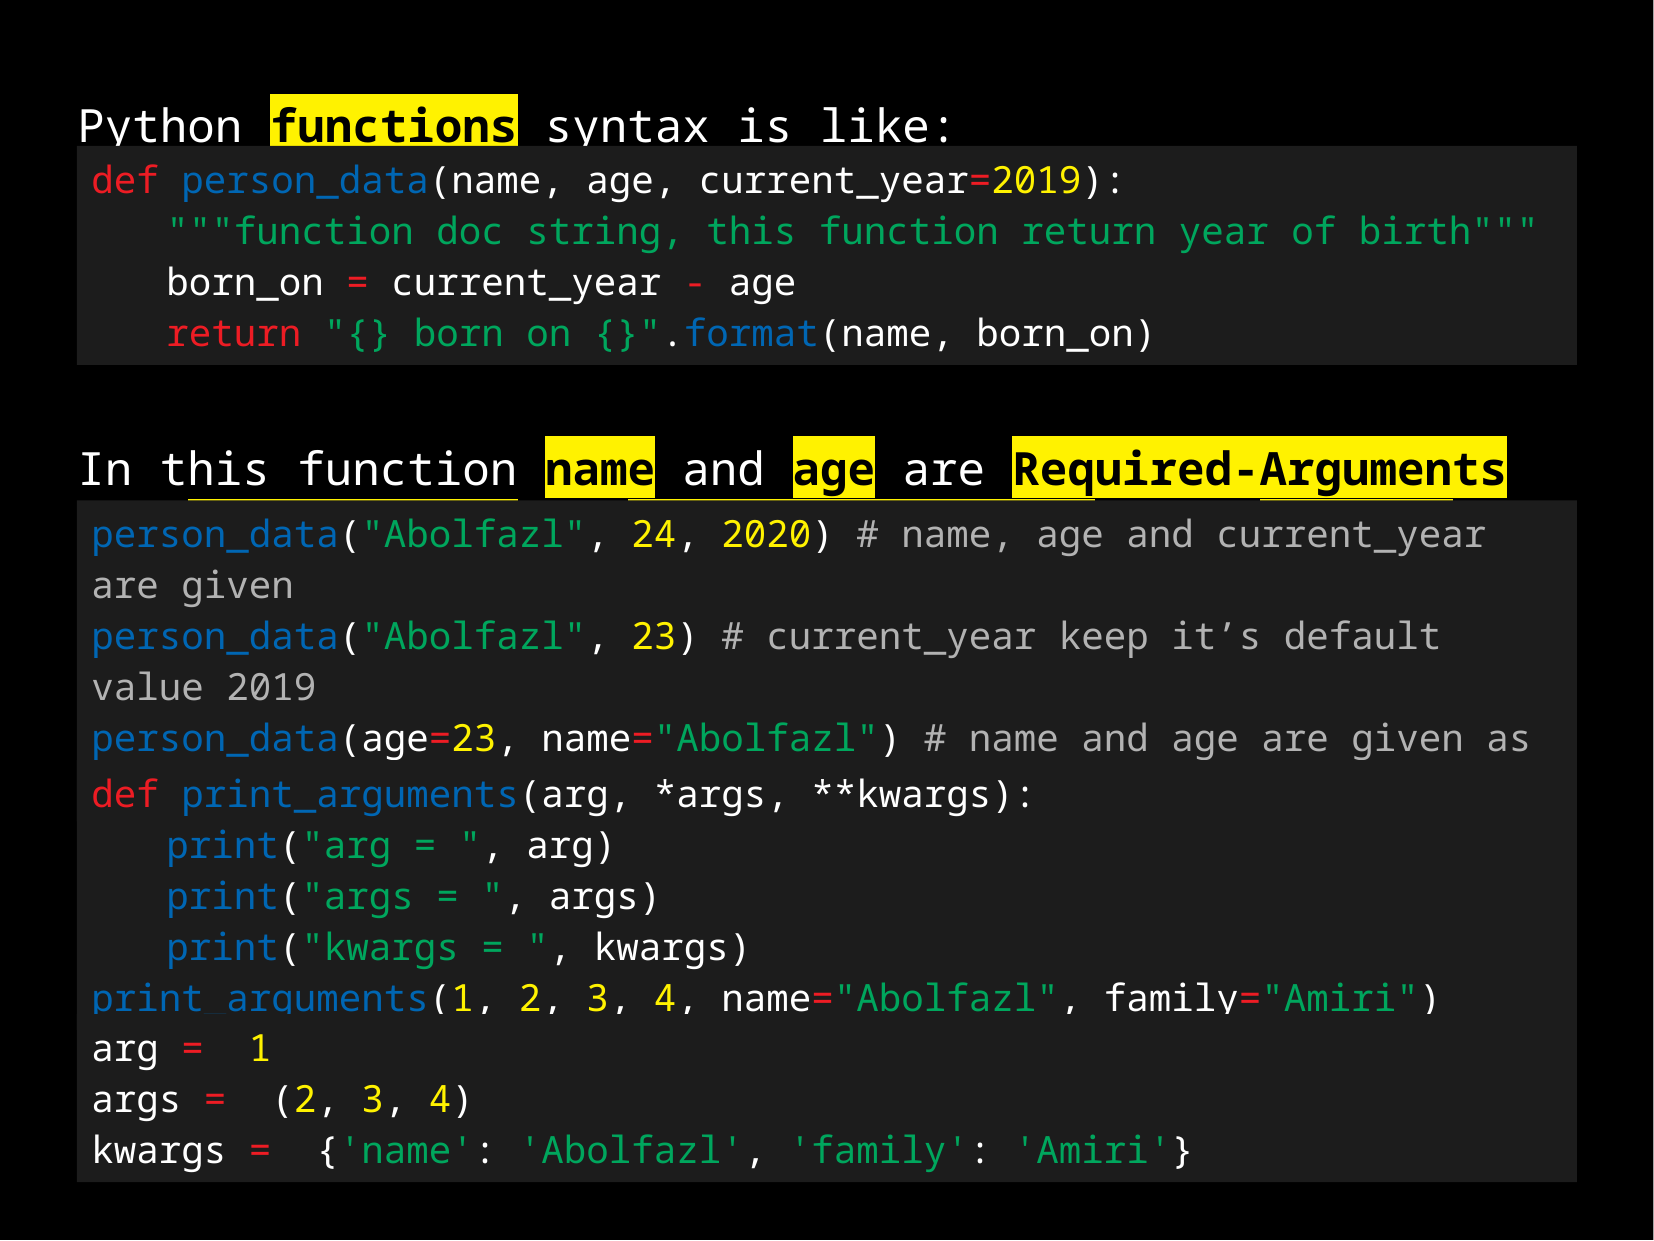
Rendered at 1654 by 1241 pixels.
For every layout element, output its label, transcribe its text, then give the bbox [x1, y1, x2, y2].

text_box arg = 1 args = (2, 3, 4) kwargs = {'name': 'Abolfazl', 'family': 'Amiri'} [76, 1014, 1577, 1154]
text_box def person_data(name, age, current_year=2019): """function doc string, this function return year of birth""" born_on = current_year - age return "{} born on {}".format(name, born_on) [76, 145, 1577, 312]
text_box Python functions syntax is like: In this function name and age are Required-Arguments and current_year is Optional-Argument with default value. this function can be called like: Also arguments can be sent like tuples or dictionaries too: The output would be: [62, 86, 1591, 1020]
text_box def print_arguments(arg, *args, **kwargs): print("arg = ", arg) print("args = ", args) print("kwargs = ", kwargs) print_arguments(1, 2, 3, 4, name="Abolfazl", family="Amiri") [76, 760, 1577, 964]
text_box person_data("Abolfazl", 24, 2020) # name, age and current_year are given person_data("Abolfazl", 23) # current_year keep it’s default value 2019 person_data(age=23, name="Abolfazl") # name and age are given as keywords [76, 500, 1577, 640]
